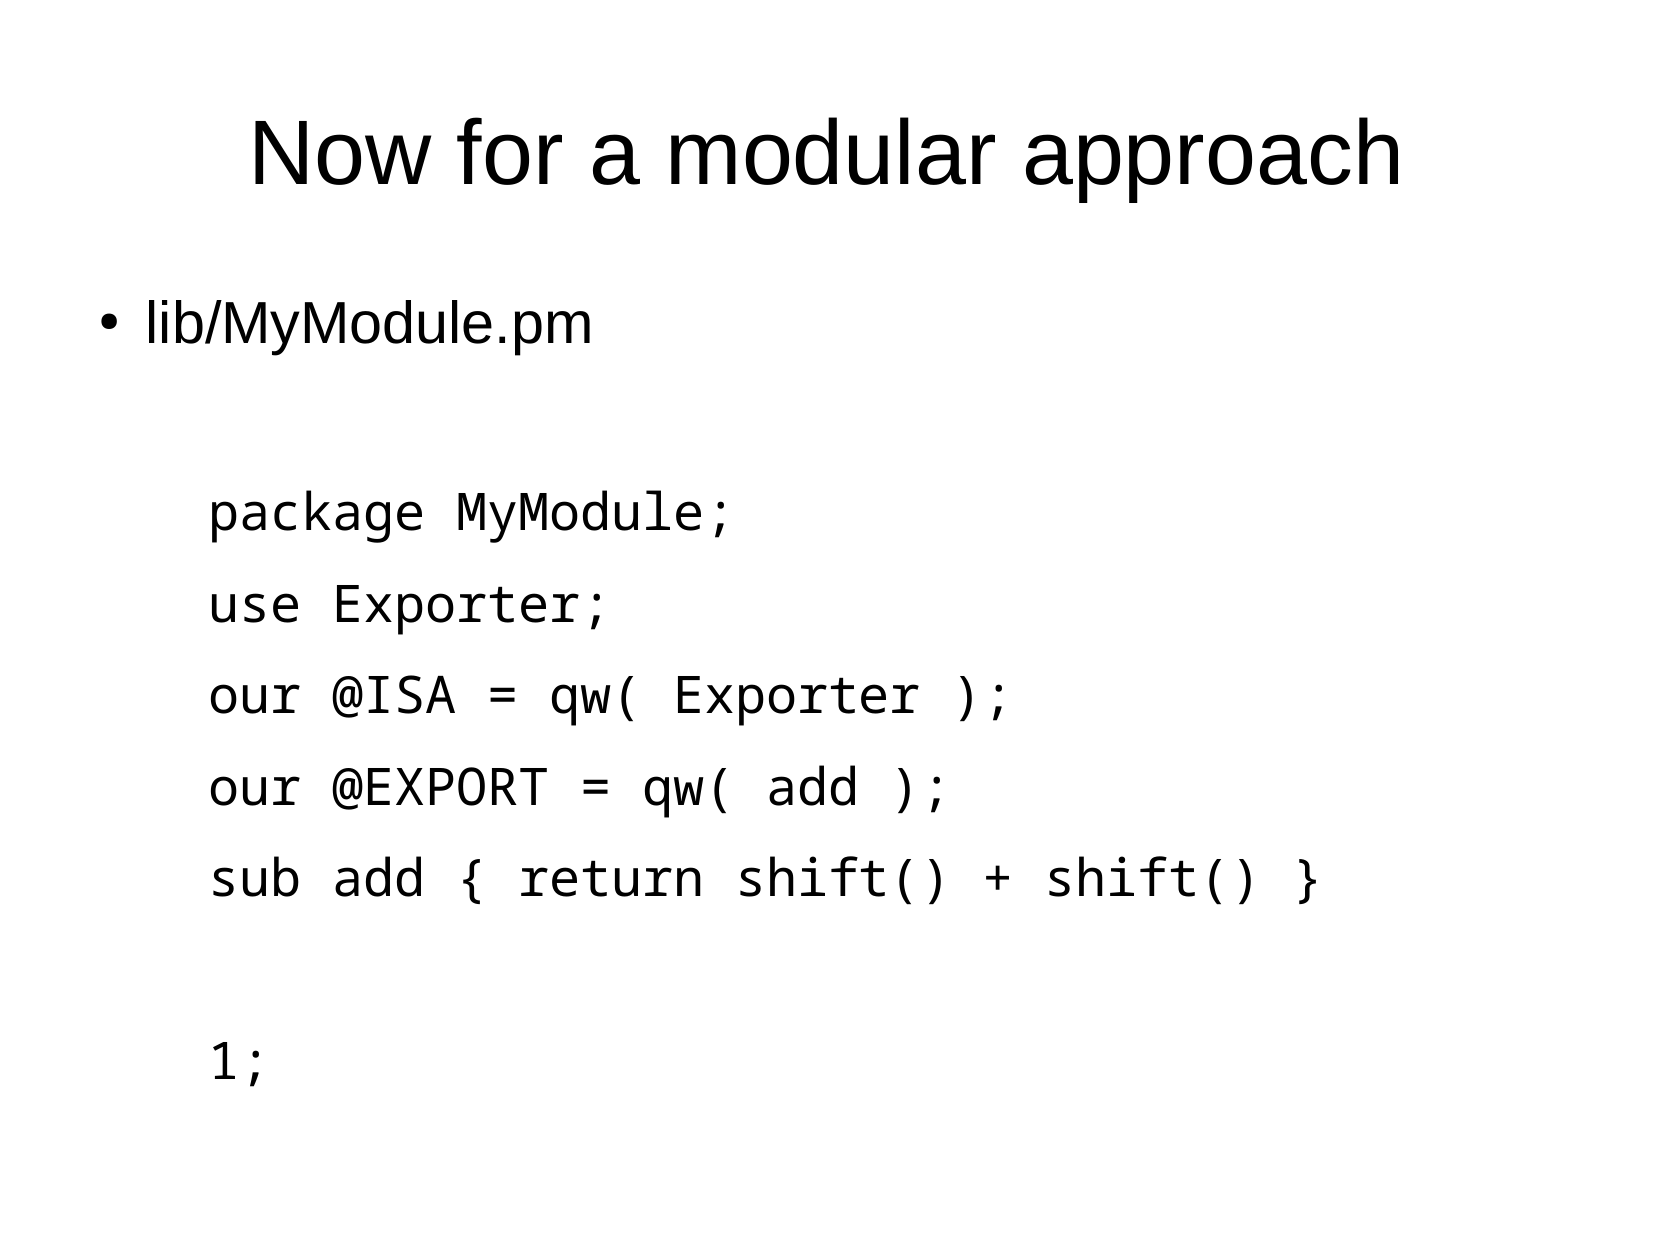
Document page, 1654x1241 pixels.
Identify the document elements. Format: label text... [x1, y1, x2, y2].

list lib/MyModule.pm package MyModule; use Exporter; our @ISA = qw( Exporter ); our @EXPORT = qw( add ); sub add { return shift() + shift() } 1; [82, 290, 1571, 1096]
title Now for a modular approach [82, 49, 1571, 257]
